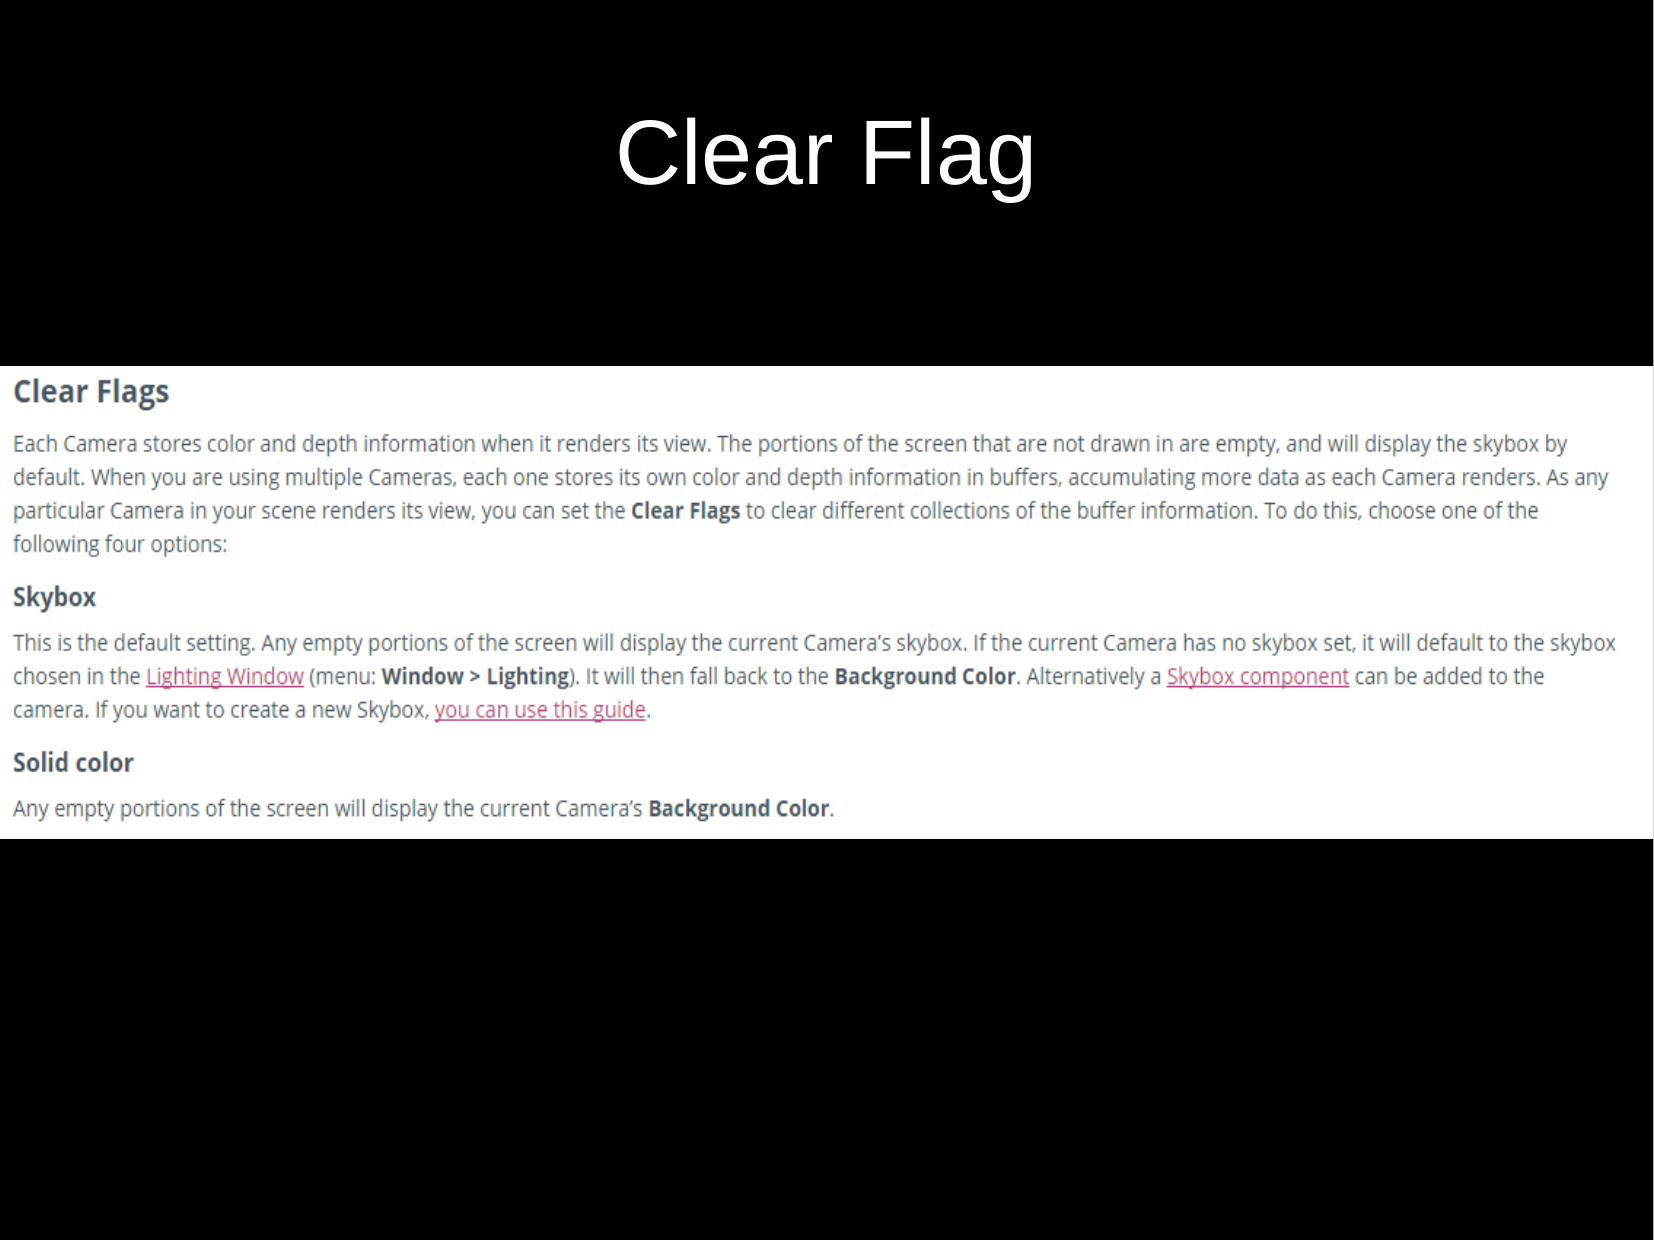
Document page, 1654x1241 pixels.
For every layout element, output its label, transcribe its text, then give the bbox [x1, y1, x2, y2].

title Clear Flag [82, 49, 1571, 257]
picture [0, 366, 1654, 839]
